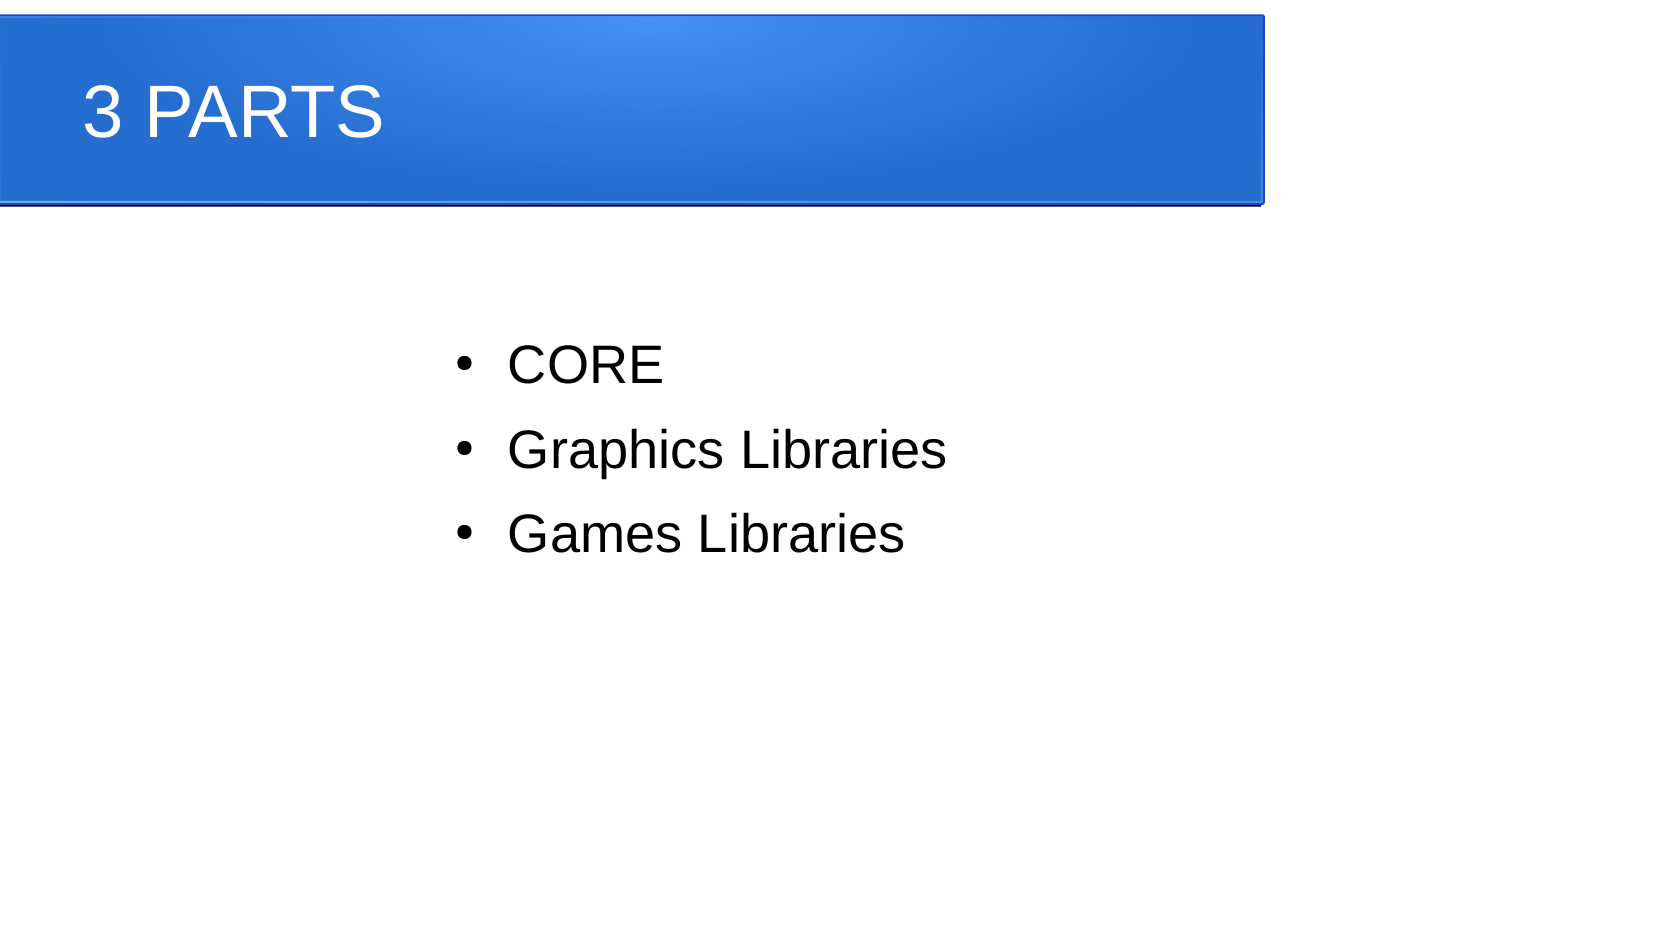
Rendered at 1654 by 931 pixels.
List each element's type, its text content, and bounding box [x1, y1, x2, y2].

list CORE Graphics Libraries Games Libraries [437, 334, 1087, 579]
title 3 PARTS [82, 35, 1235, 189]
